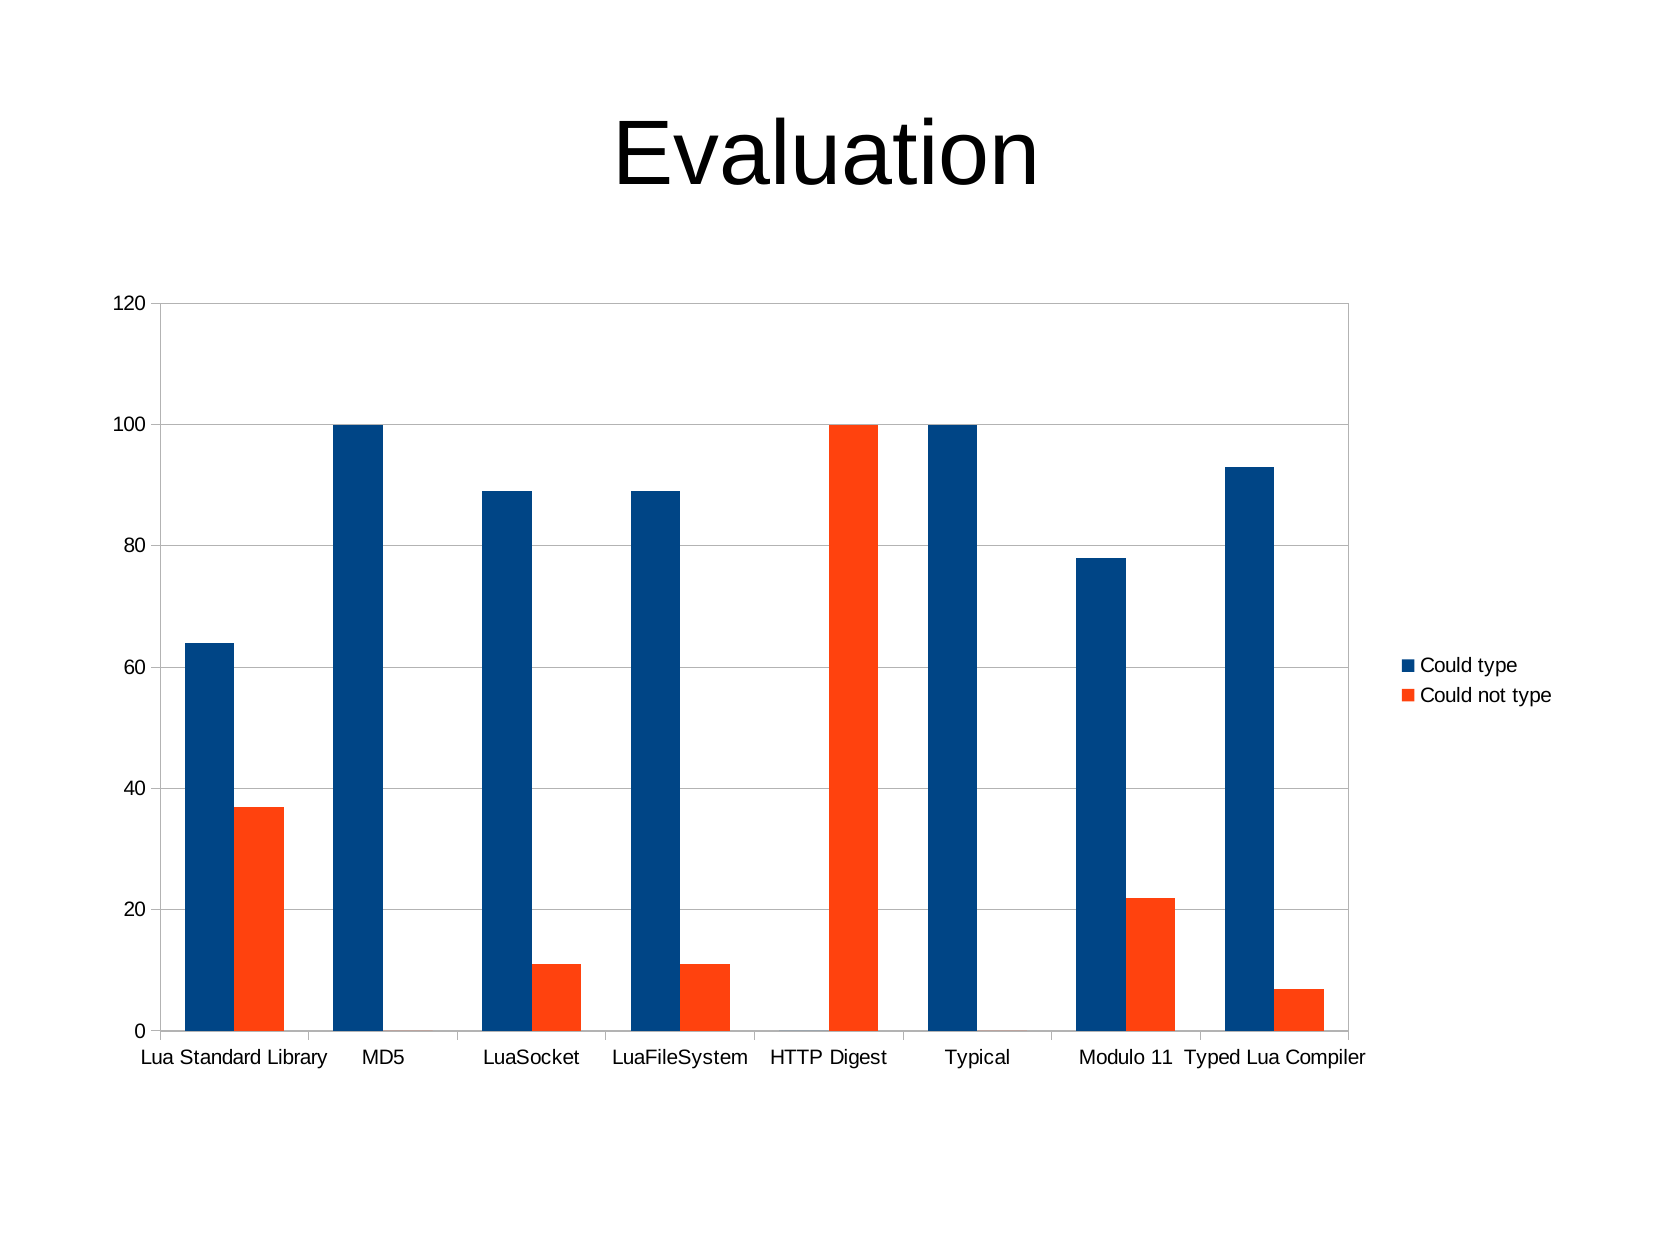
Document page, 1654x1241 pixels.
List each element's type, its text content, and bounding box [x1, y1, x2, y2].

title Evaluation [82, 49, 1571, 257]
chart [82, 275, 1571, 1086]
